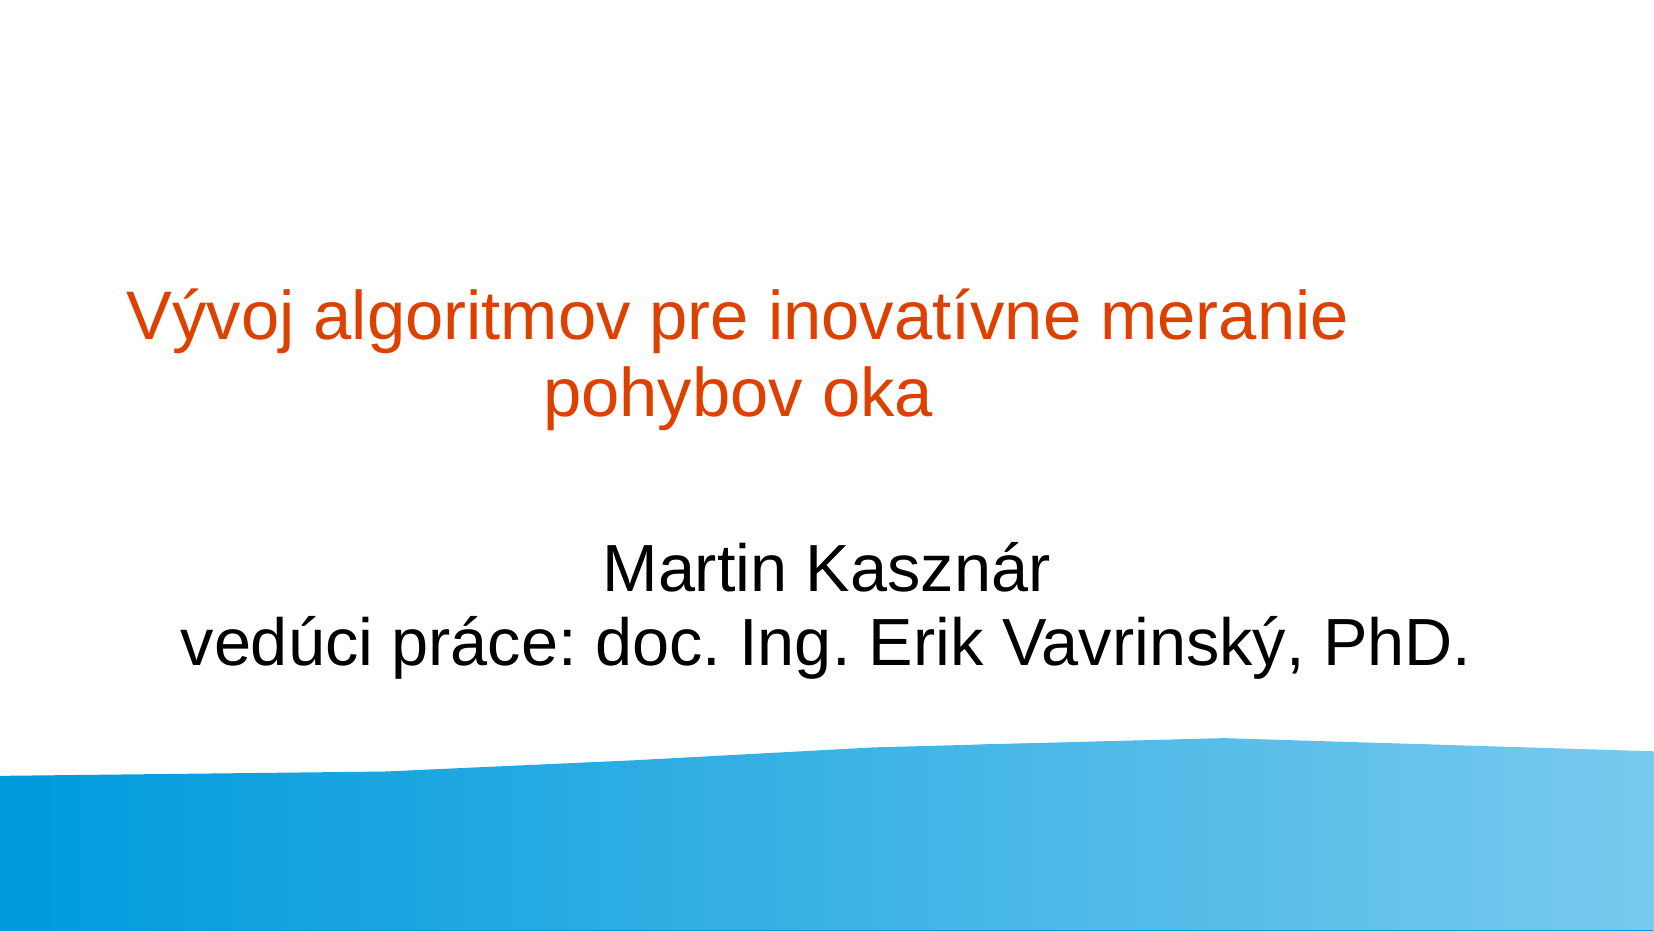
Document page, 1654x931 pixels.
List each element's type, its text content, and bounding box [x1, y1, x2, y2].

title Vývoj algoritmov pre inovatívne meranie pohybov oka [0, 265, 1477, 443]
subtitle Martin Kasznár vedúci práce: doc. Ing. Erik Vavrinský, PhD. [59, 472, 1595, 739]
